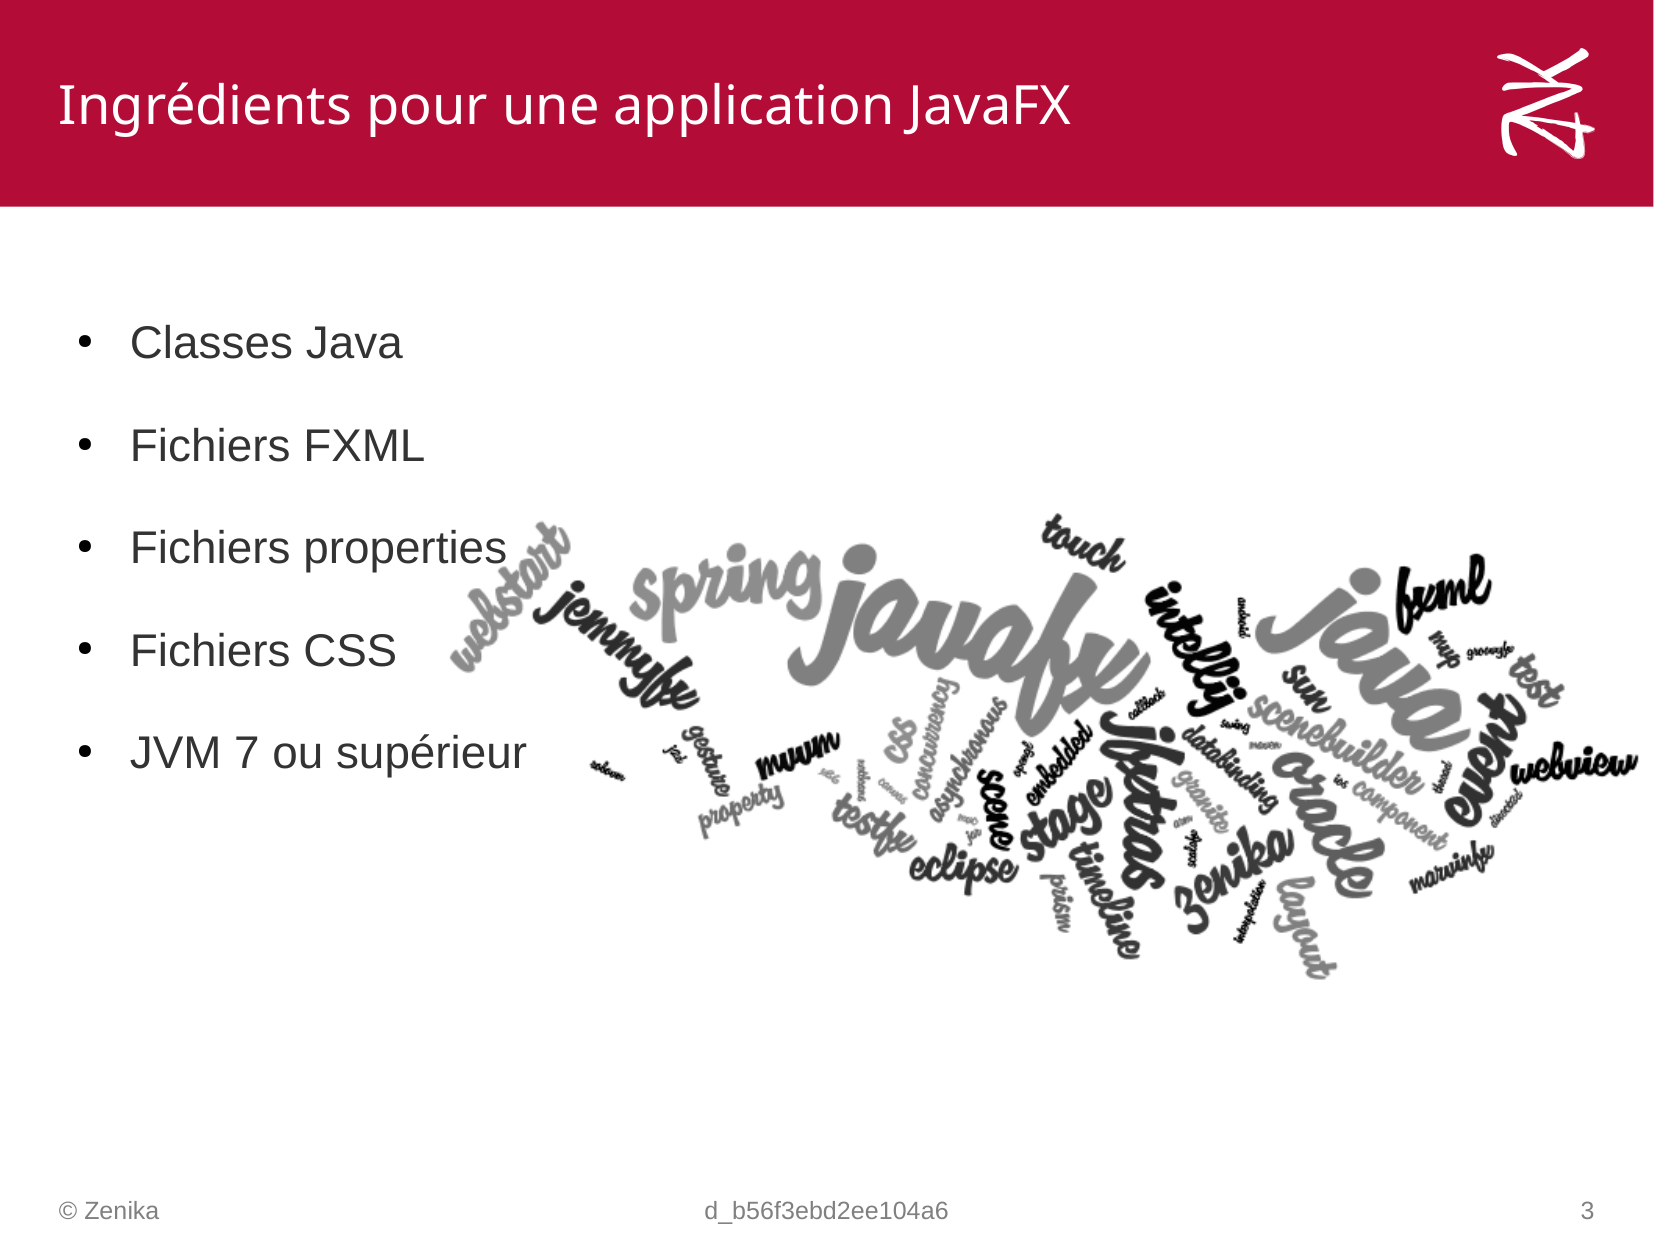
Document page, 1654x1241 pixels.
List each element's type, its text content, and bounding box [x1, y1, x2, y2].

list Classes Java Fichiers FXML Fichiers properties Fichiers CSS JVM 7 ou supérieur [59, 265, 1595, 986]
title Ingrédients pour une application JavaFX [59, 29, 1595, 178]
picture [441, 357, 1654, 994]
